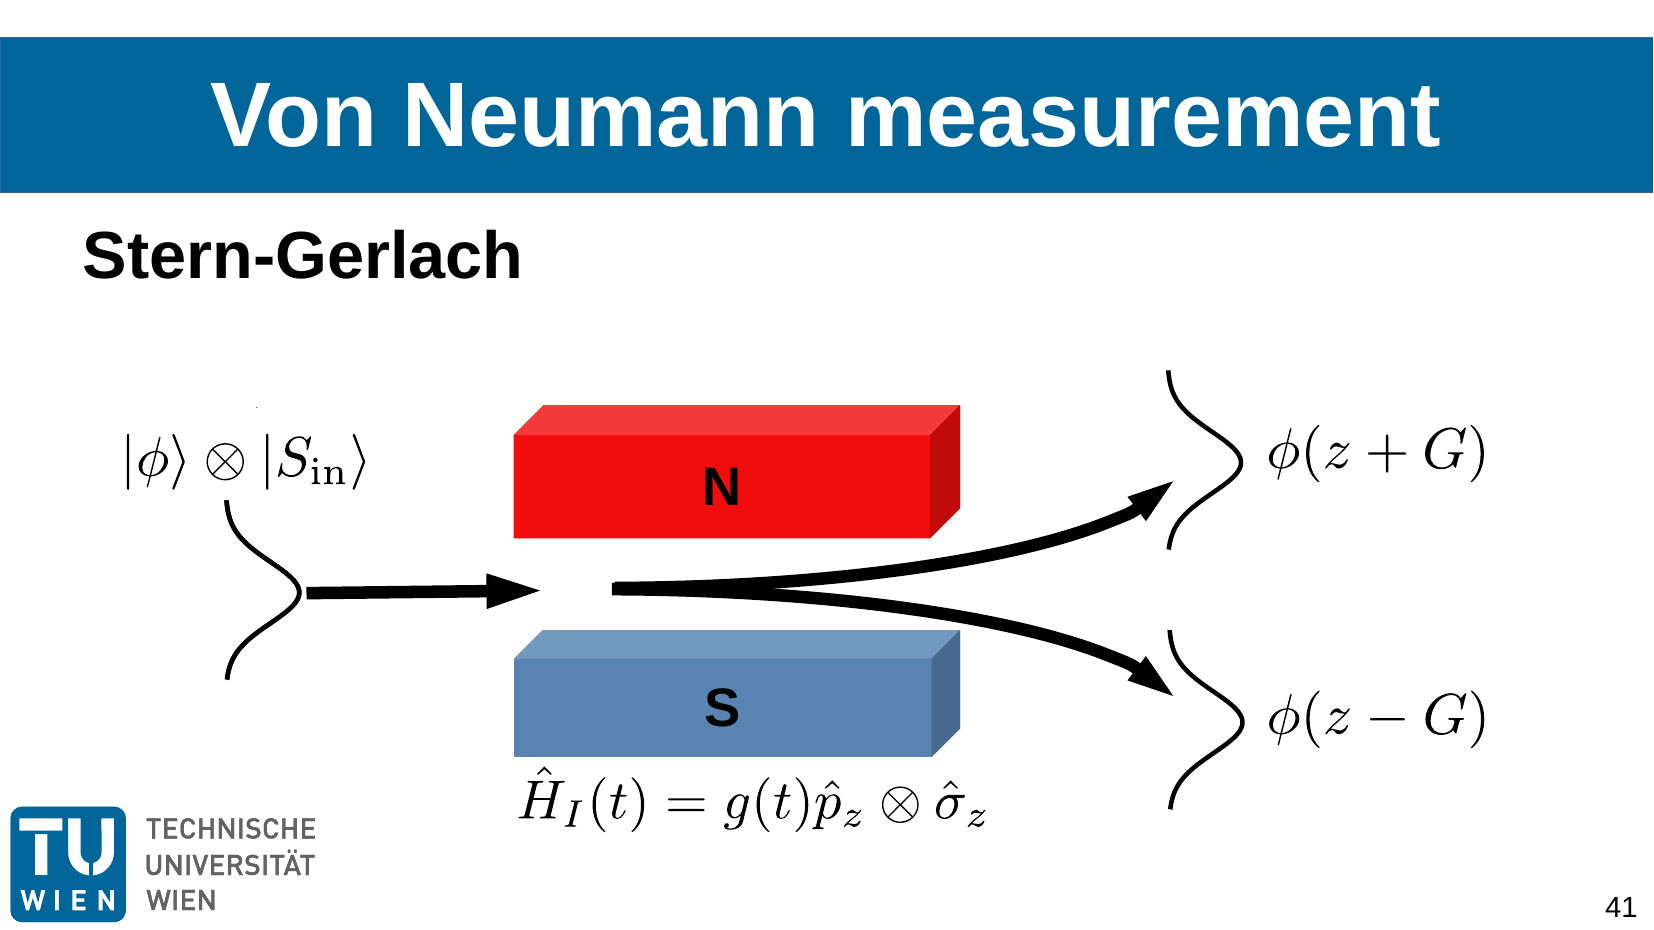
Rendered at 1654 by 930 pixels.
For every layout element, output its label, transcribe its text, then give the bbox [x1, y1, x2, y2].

title Von Neumann measurement [0, 37, 1653, 193]
picture [113, 407, 382, 692]
picture [1130, 619, 1489, 821]
picture [1129, 359, 1497, 562]
text_box N [513, 436, 930, 539]
list Stern-Gerlach [82, 217, 1571, 301]
text_box S [514, 659, 931, 757]
picture [503, 765, 991, 841]
